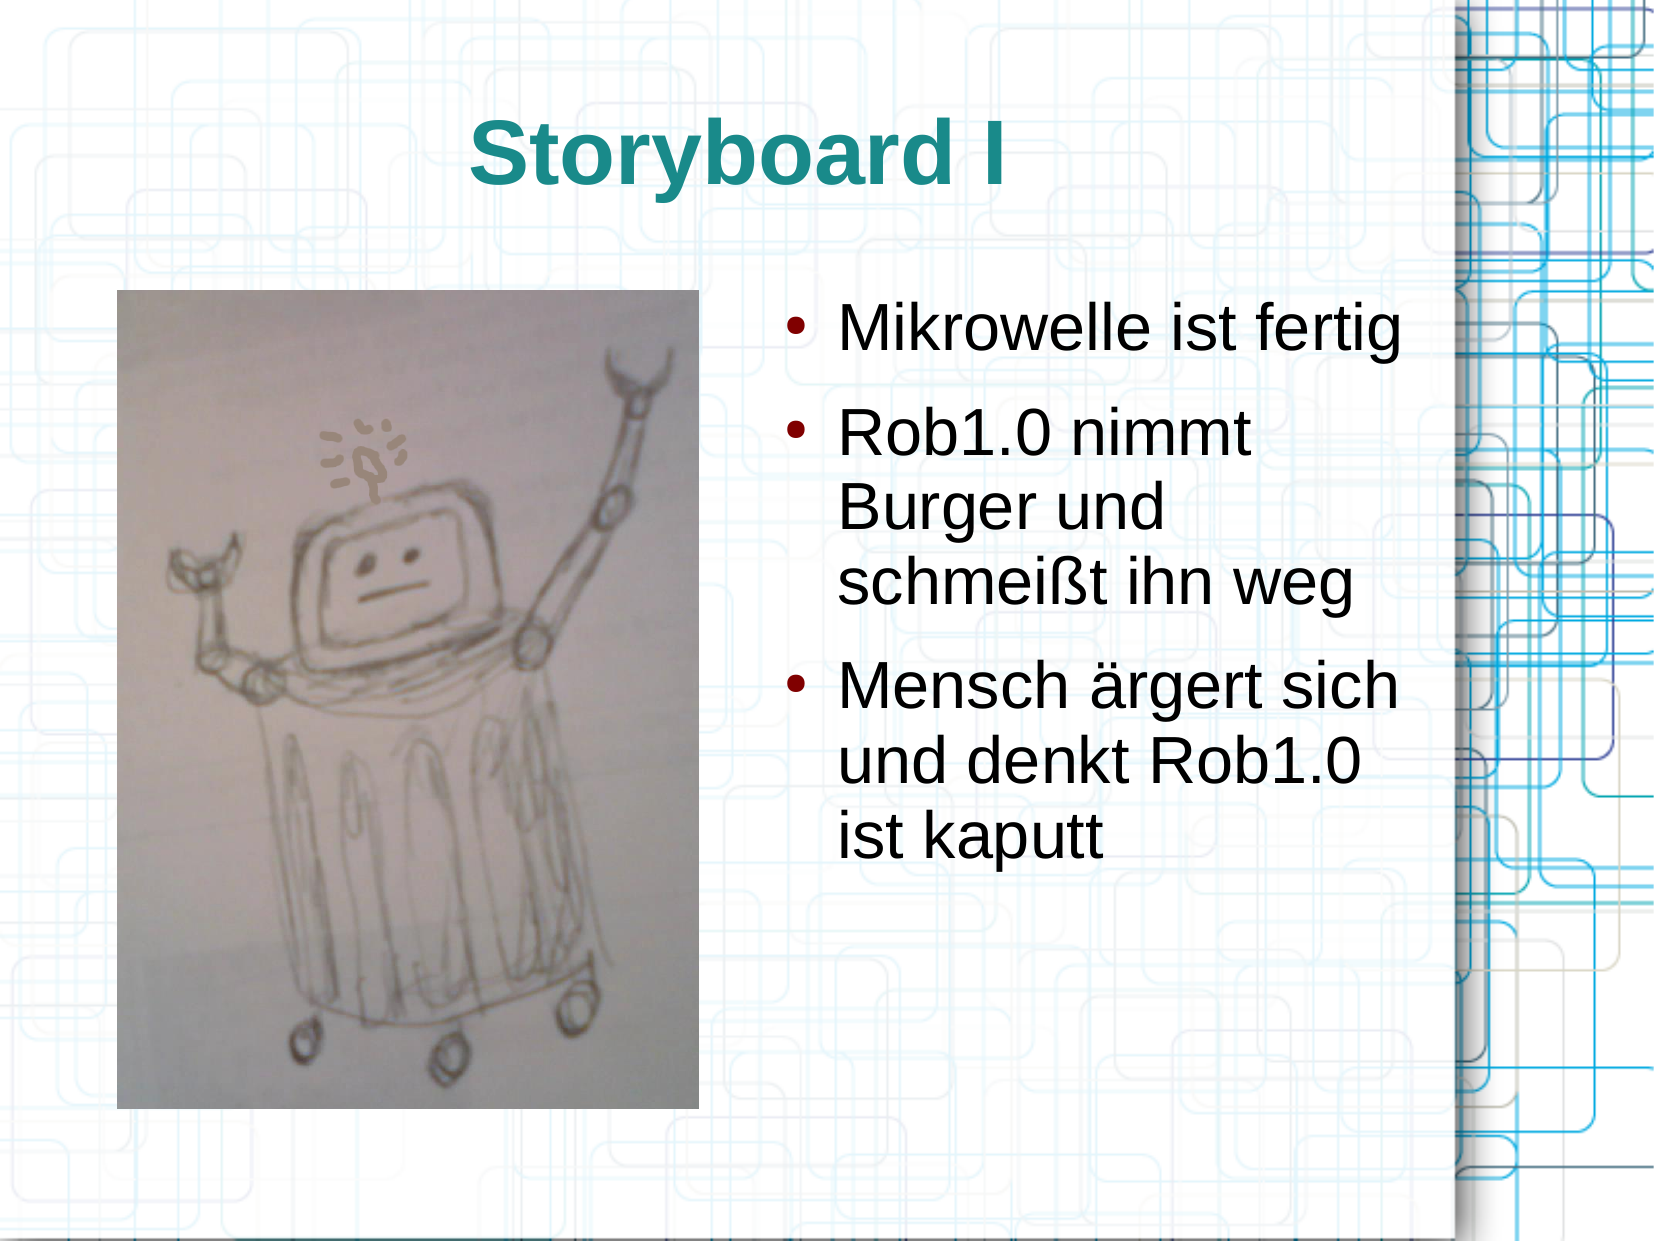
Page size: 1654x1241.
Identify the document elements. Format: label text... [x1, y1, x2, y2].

list Mikrowelle ist fertig Rob1.0 nimmt Burger und schmeißt ihn weg Mensch ärgert sich und denkt Rob1.0 ist kaputt [766, 290, 1418, 1109]
picture [0, 0, 1654, 1241]
title Storyboard I [59, 49, 1418, 257]
